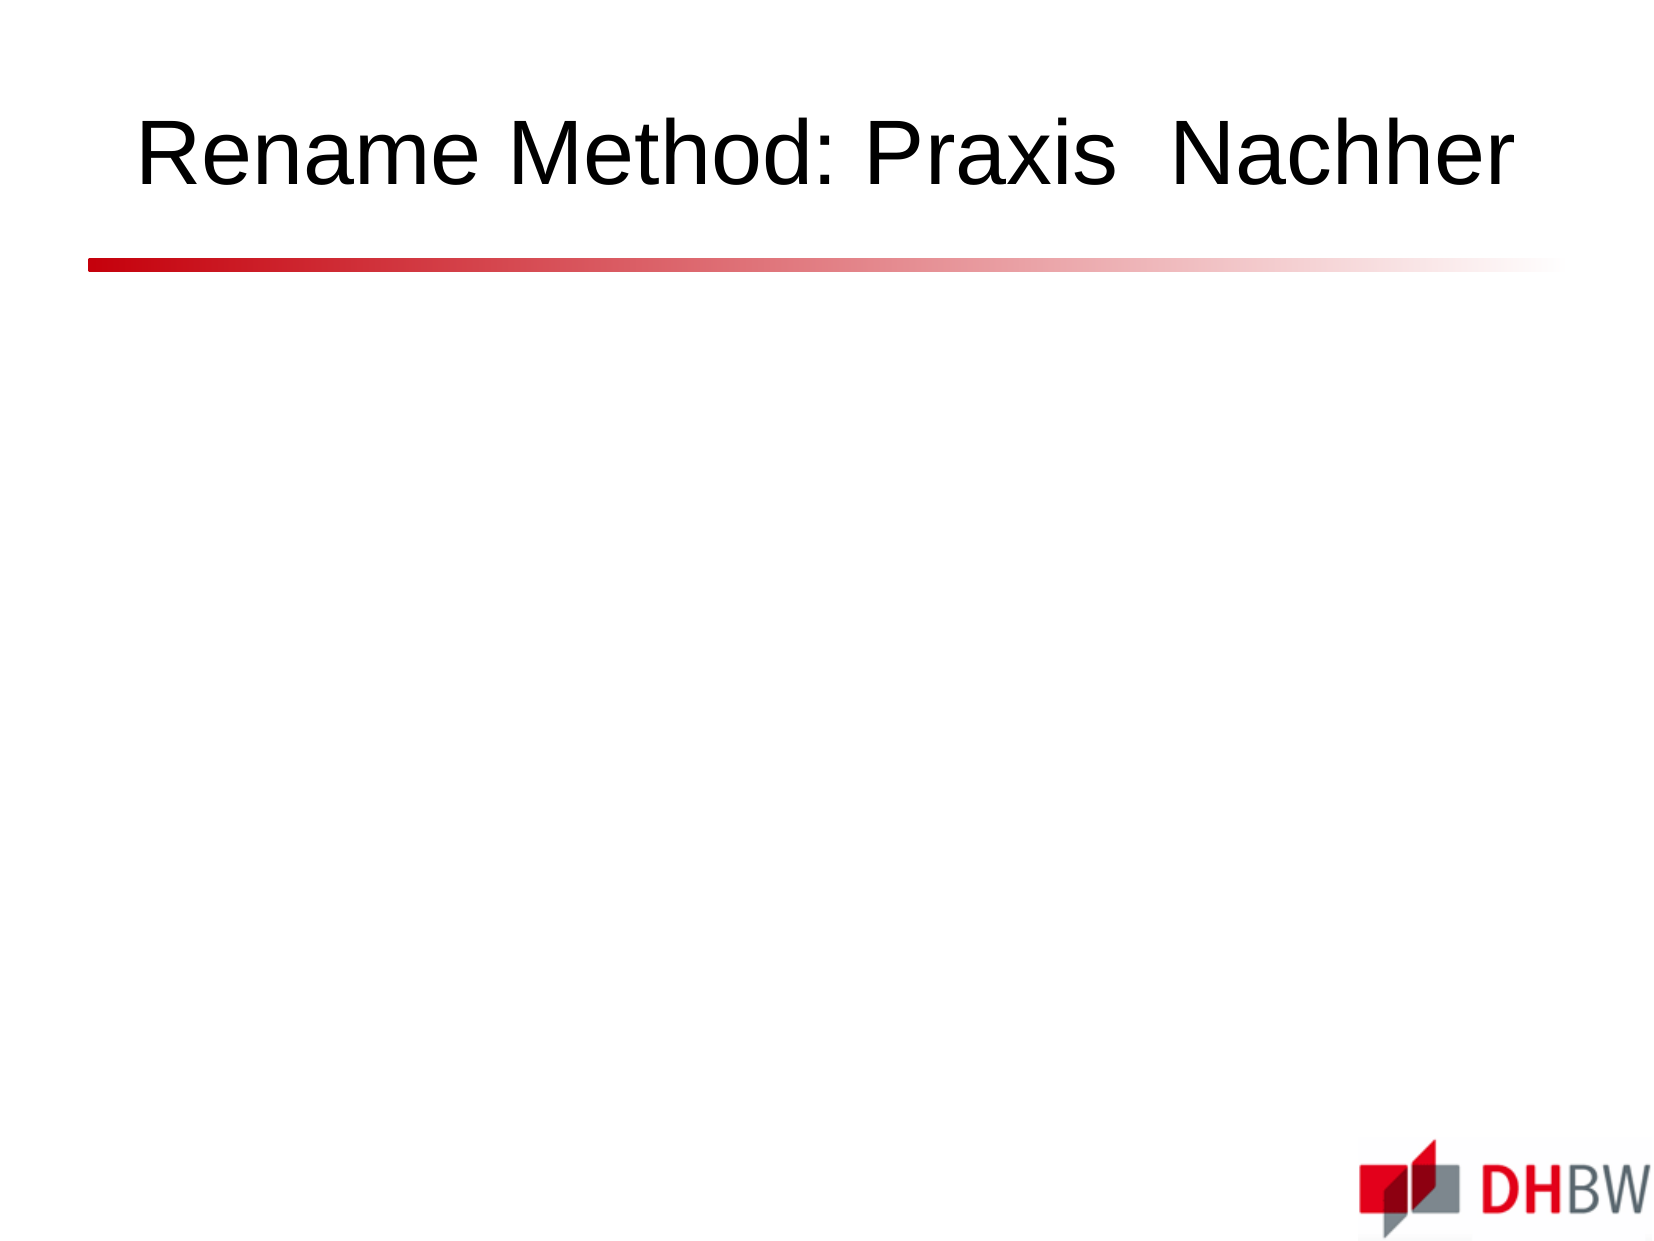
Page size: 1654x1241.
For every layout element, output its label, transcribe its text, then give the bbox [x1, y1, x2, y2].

title Rename Method: Praxis Nachher [82, 56, 1571, 250]
picture [1358, 1137, 1652, 1241]
